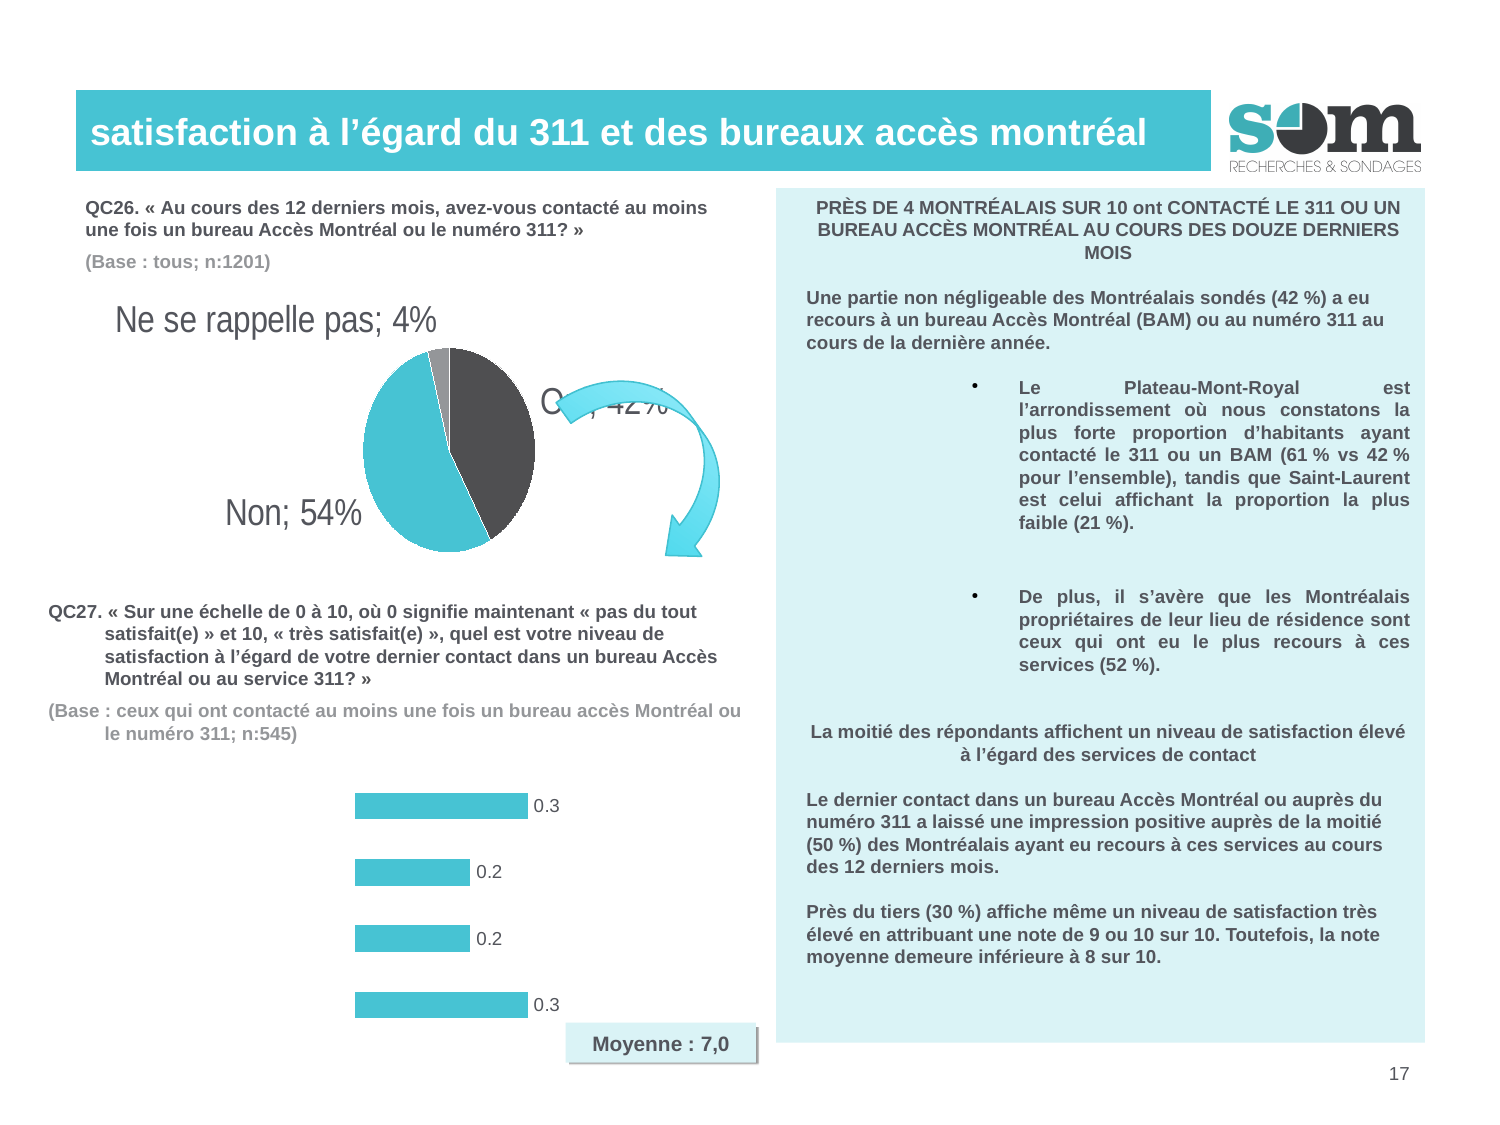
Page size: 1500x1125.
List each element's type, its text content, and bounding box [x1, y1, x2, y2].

chart [115, 297, 684, 590]
slide_number <numéro> [1074, 1042, 1425, 1103]
text_box Moyenne : 7,0 [565, 1022, 756, 1063]
title satisfaction à l’égard du 311 et des bureaux accès montréal [75, 89, 1212, 172]
chart [162, 746, 664, 1066]
text_box [556, 381, 720, 557]
picture [1229, 103, 1421, 172]
list PRÈS DE 4 MONTRÉALAIS SUR 10 ont CONTACTÉ LE 311 OU UN BUREAU ACCÈS MONTRÉAL AU COURS DES DOUZE DERNIERS MOIS Une partie non négligeable des Montréalais sondés (42 %) a eu recours à un bureau Accès Montréal (BAM) ou au numéro 311 au cours de la dernière année. Le Plateau-Mont-Royal est l’arrondissement où nous constatons la plus forte proportion d’habitants ayant contacté le 311 ou un BAM (61 % vs 42 % pour l’ensemble), tandis que Saint-Laurent est celui affichant la proportion la plus faible (21 %). De plus, il s’avère que les Montréalais propriétaires de leur lieu de résidence sont ceux qui ont eu le plus recours à ces services (52 %). La moitié des répondants affichent un niveau de satisfaction élevé à l’égard des services de contact Le dernier contact dans un bureau Accès Montréal ou auprès du numéro 311 a laissé une impression positive auprès de la moitié (50 %) des Montréalais ayant eu recours à ces services au cours des 12 derniers mois. Près du tiers (30 %) affiche même un niveau de satisfaction très élevé en attribuant une note de 9 ou 10 sur 10. Toutefois, la note moyenne demeure inférieure à 8 sur 10. [776, 188, 1425, 1043]
text_box QC27. « Sur une échelle de 0 à 10, où 0 signifie maintenant « pas du tout satisfait(e) » et 10, « très satisfait(e) », quel est votre niveau de satisfaction à l’égard de votre dernier contact dans un bureau Accès Montréal ou au service 311? » (Base : ceux qui ont contacté au moins une fois un bureau accès Montréal ou le numéro 311; n:545) [33, 591, 776, 746]
list QC26. « Au cours des 12 derniers mois, avez-vous contacté au moins une fois un bureau Accès Montréal ou le numéro 311? » (Base : tous; n:1201) [54, 188, 756, 298]
